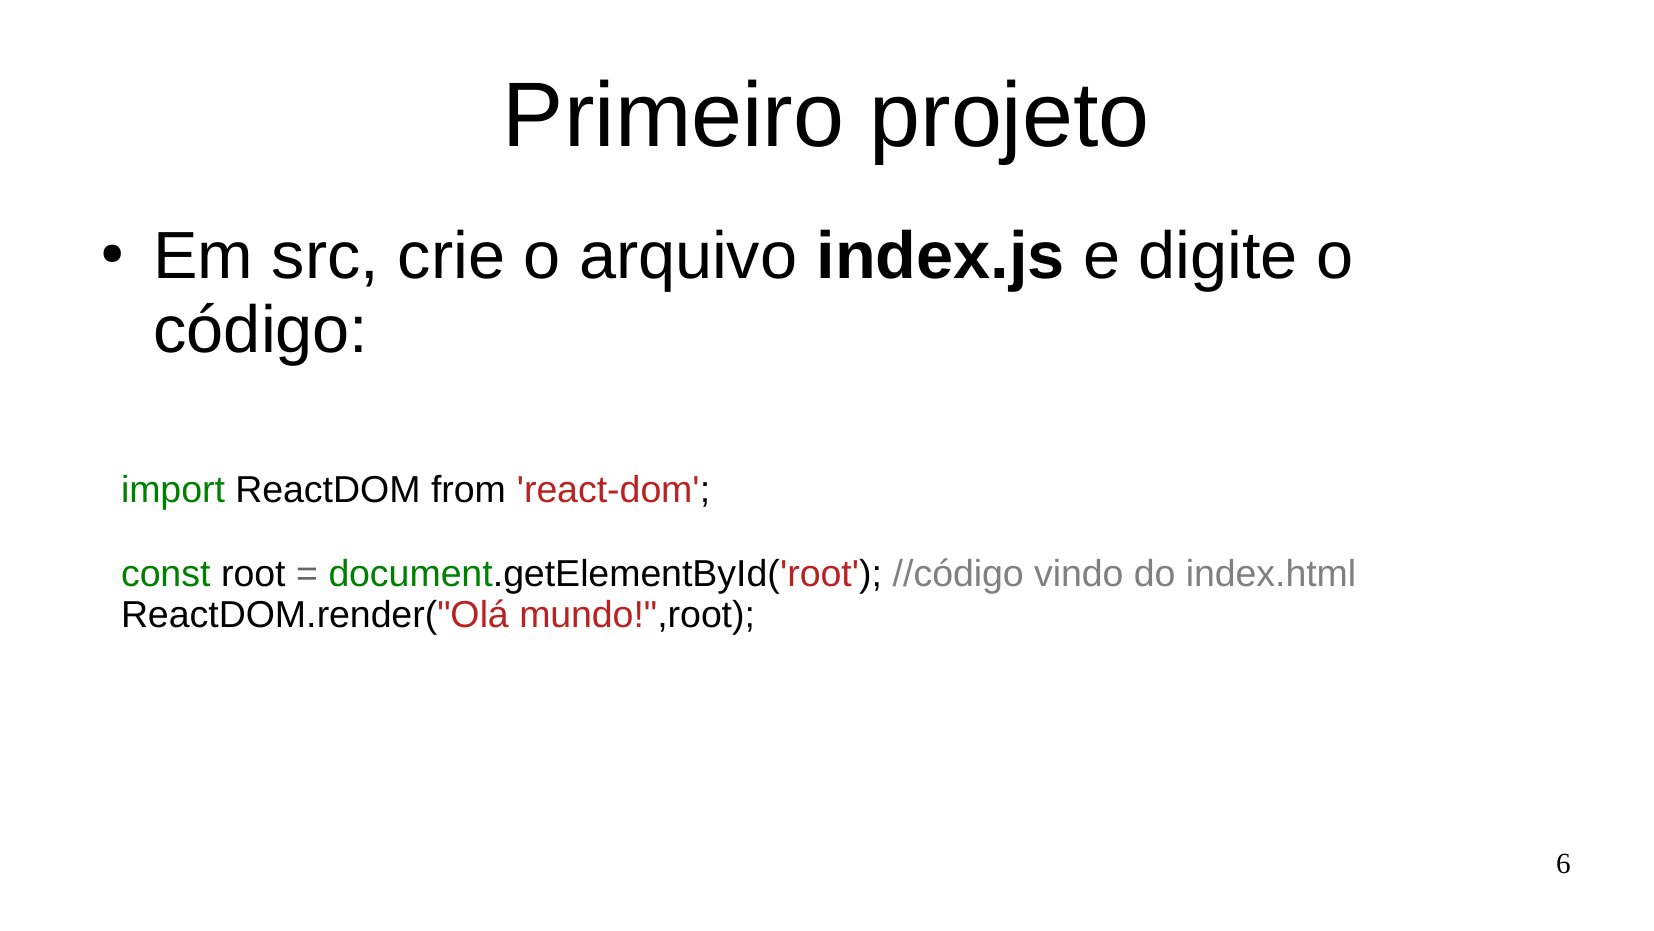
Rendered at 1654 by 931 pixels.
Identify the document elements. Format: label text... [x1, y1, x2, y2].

list Em src, crie o arquivo index.js e digite o código: [82, 217, 1571, 758]
title Primeiro projeto [82, 37, 1571, 193]
text_box import ReactDOM from 'react-dom'; const root = document.getElementById('root'); //código vindo do index.html ReactDOM.render("Olá mundo!",root); [106, 460, 1429, 686]
